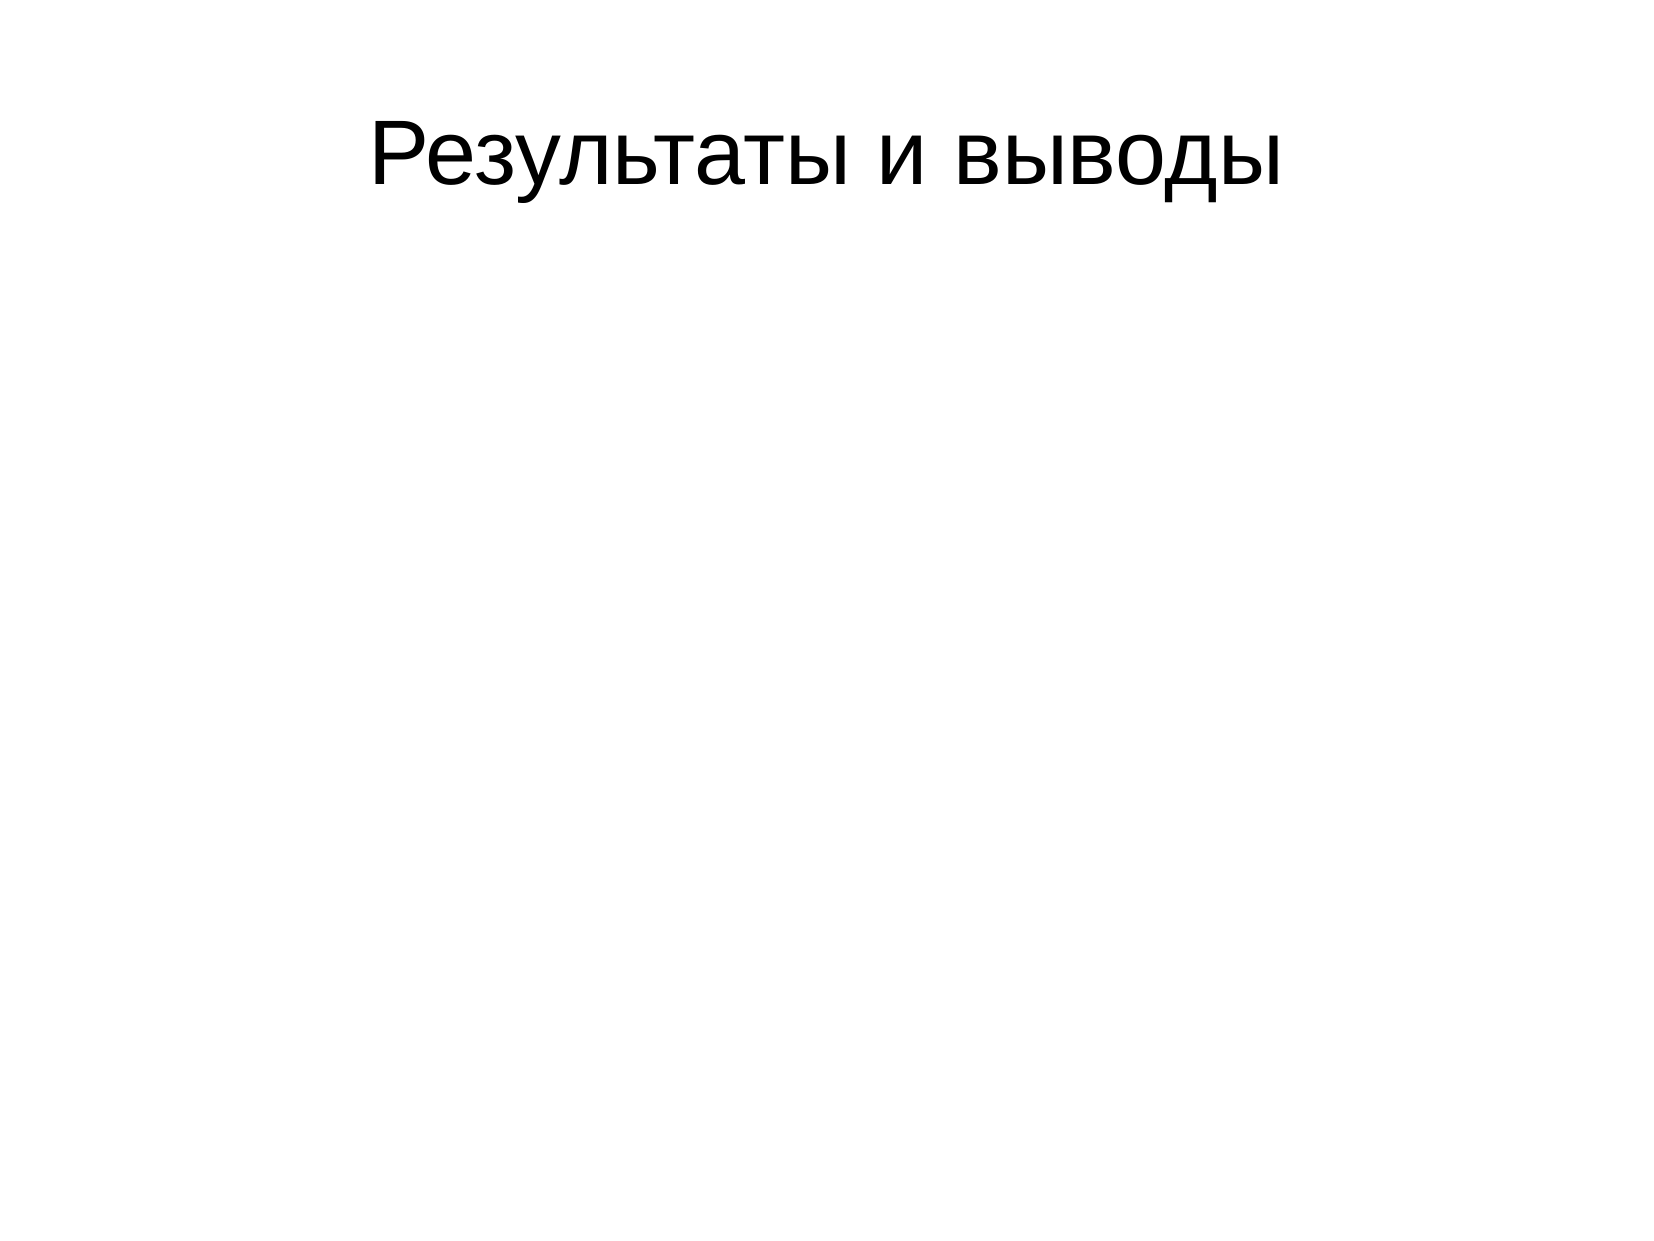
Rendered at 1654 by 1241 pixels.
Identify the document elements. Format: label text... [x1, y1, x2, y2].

title Результаты и выводы [82, 49, 1571, 257]
